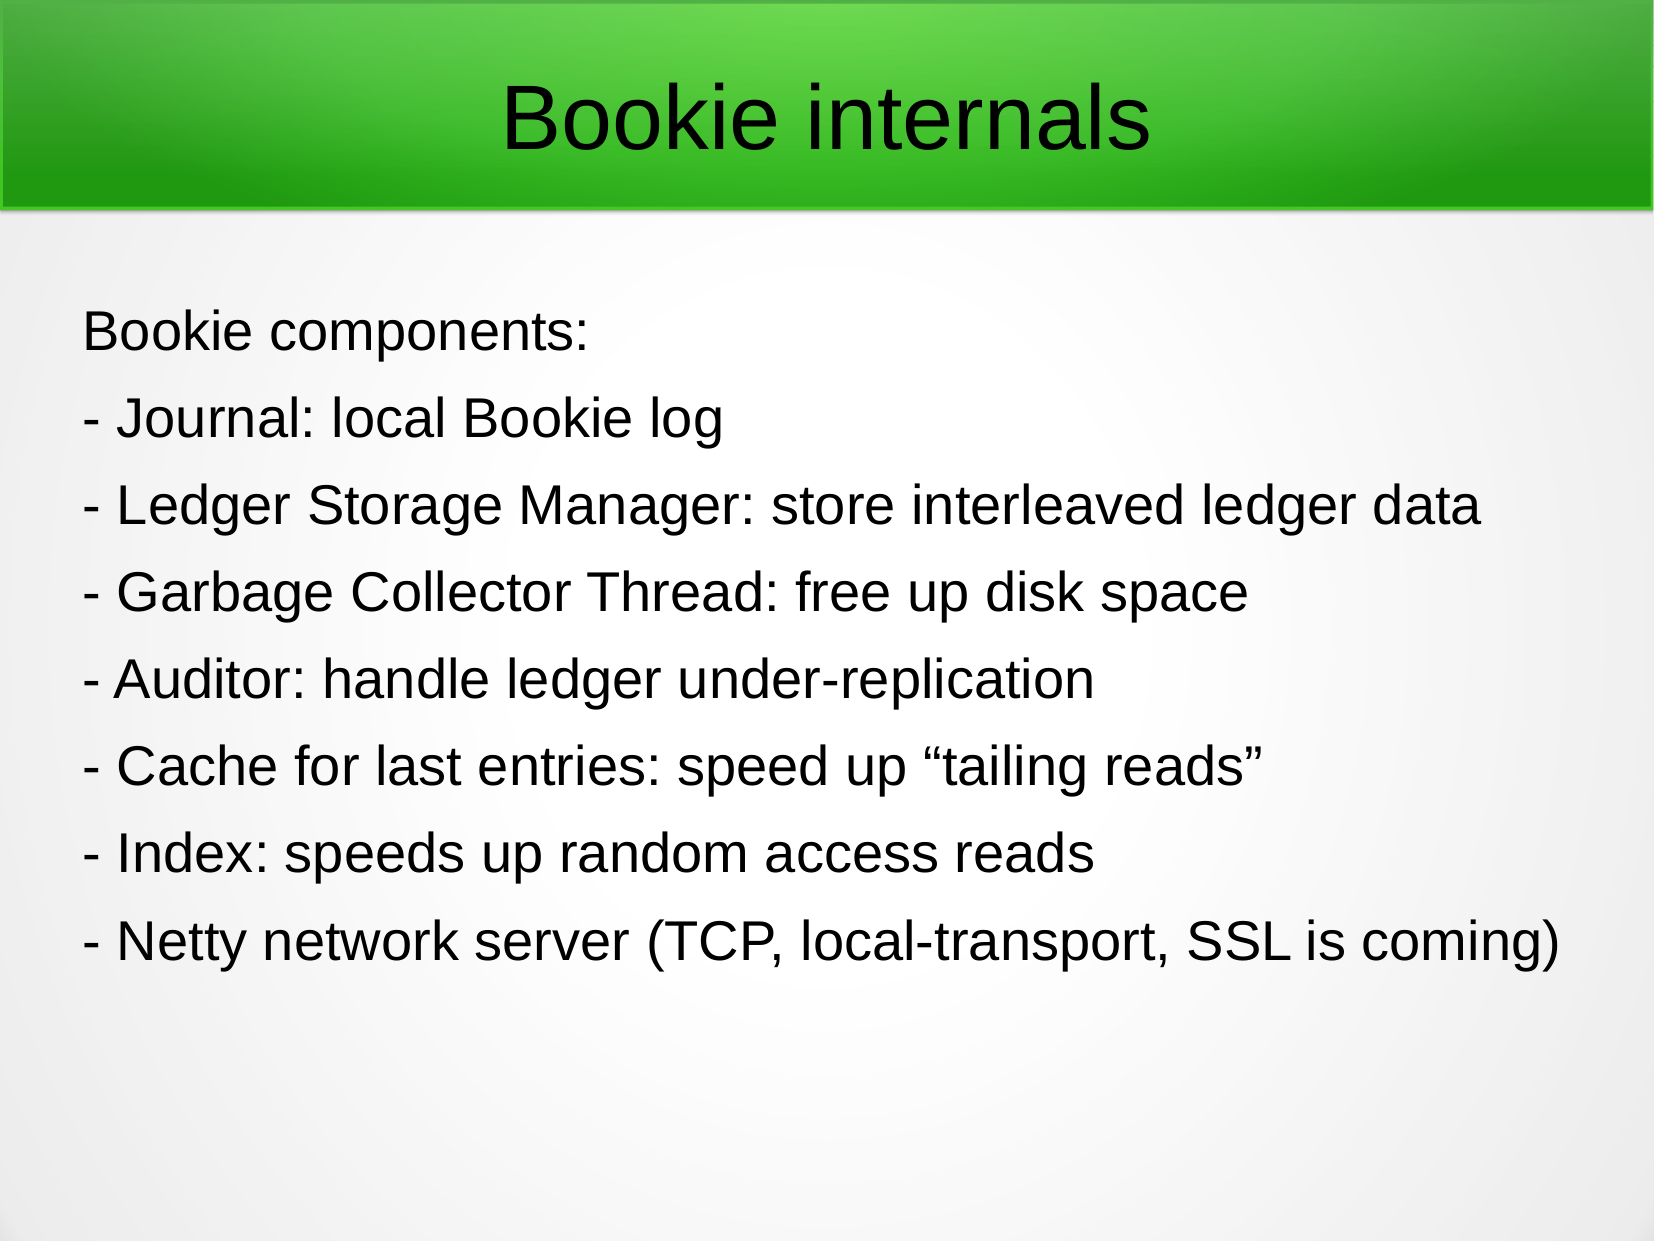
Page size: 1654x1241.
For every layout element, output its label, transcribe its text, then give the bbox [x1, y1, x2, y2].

list Bookie components: - Journal: local Bookie log - Ledger Storage Manager: store interleaved ledger data - Garbage Collector Thread: free up disk space - Auditor: handle ledger under-replication - Cache for last entries: speed up “tailing reads” - Index: speeds up random access reads - Netty network server (TCP, local-transport, SSL is coming) [82, 299, 1571, 1019]
title Bookie internals [82, 47, 1571, 189]
